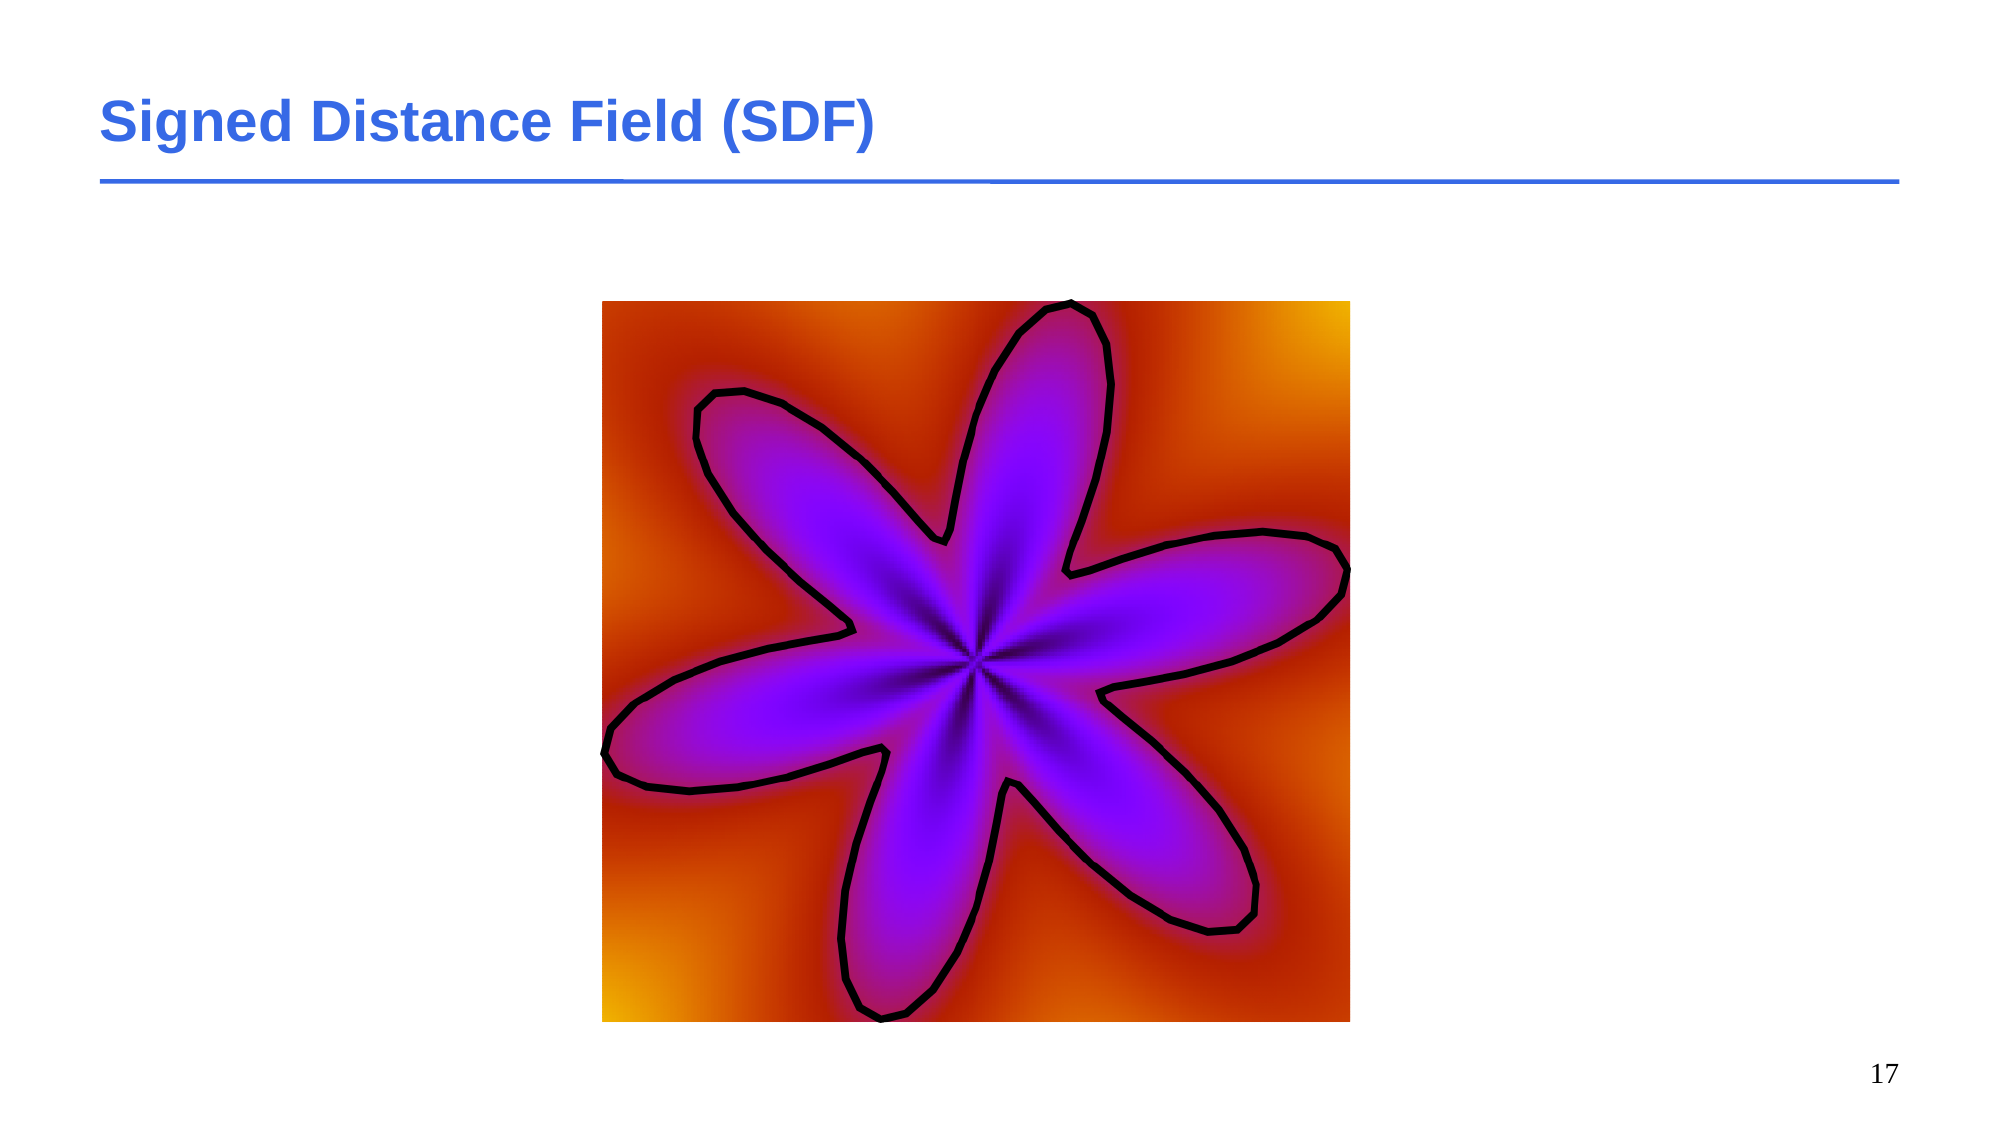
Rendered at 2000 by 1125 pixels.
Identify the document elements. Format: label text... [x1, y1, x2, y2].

picture [600, 299, 1351, 1024]
title Signed Distance Field (SDF) [99, 27, 1900, 215]
